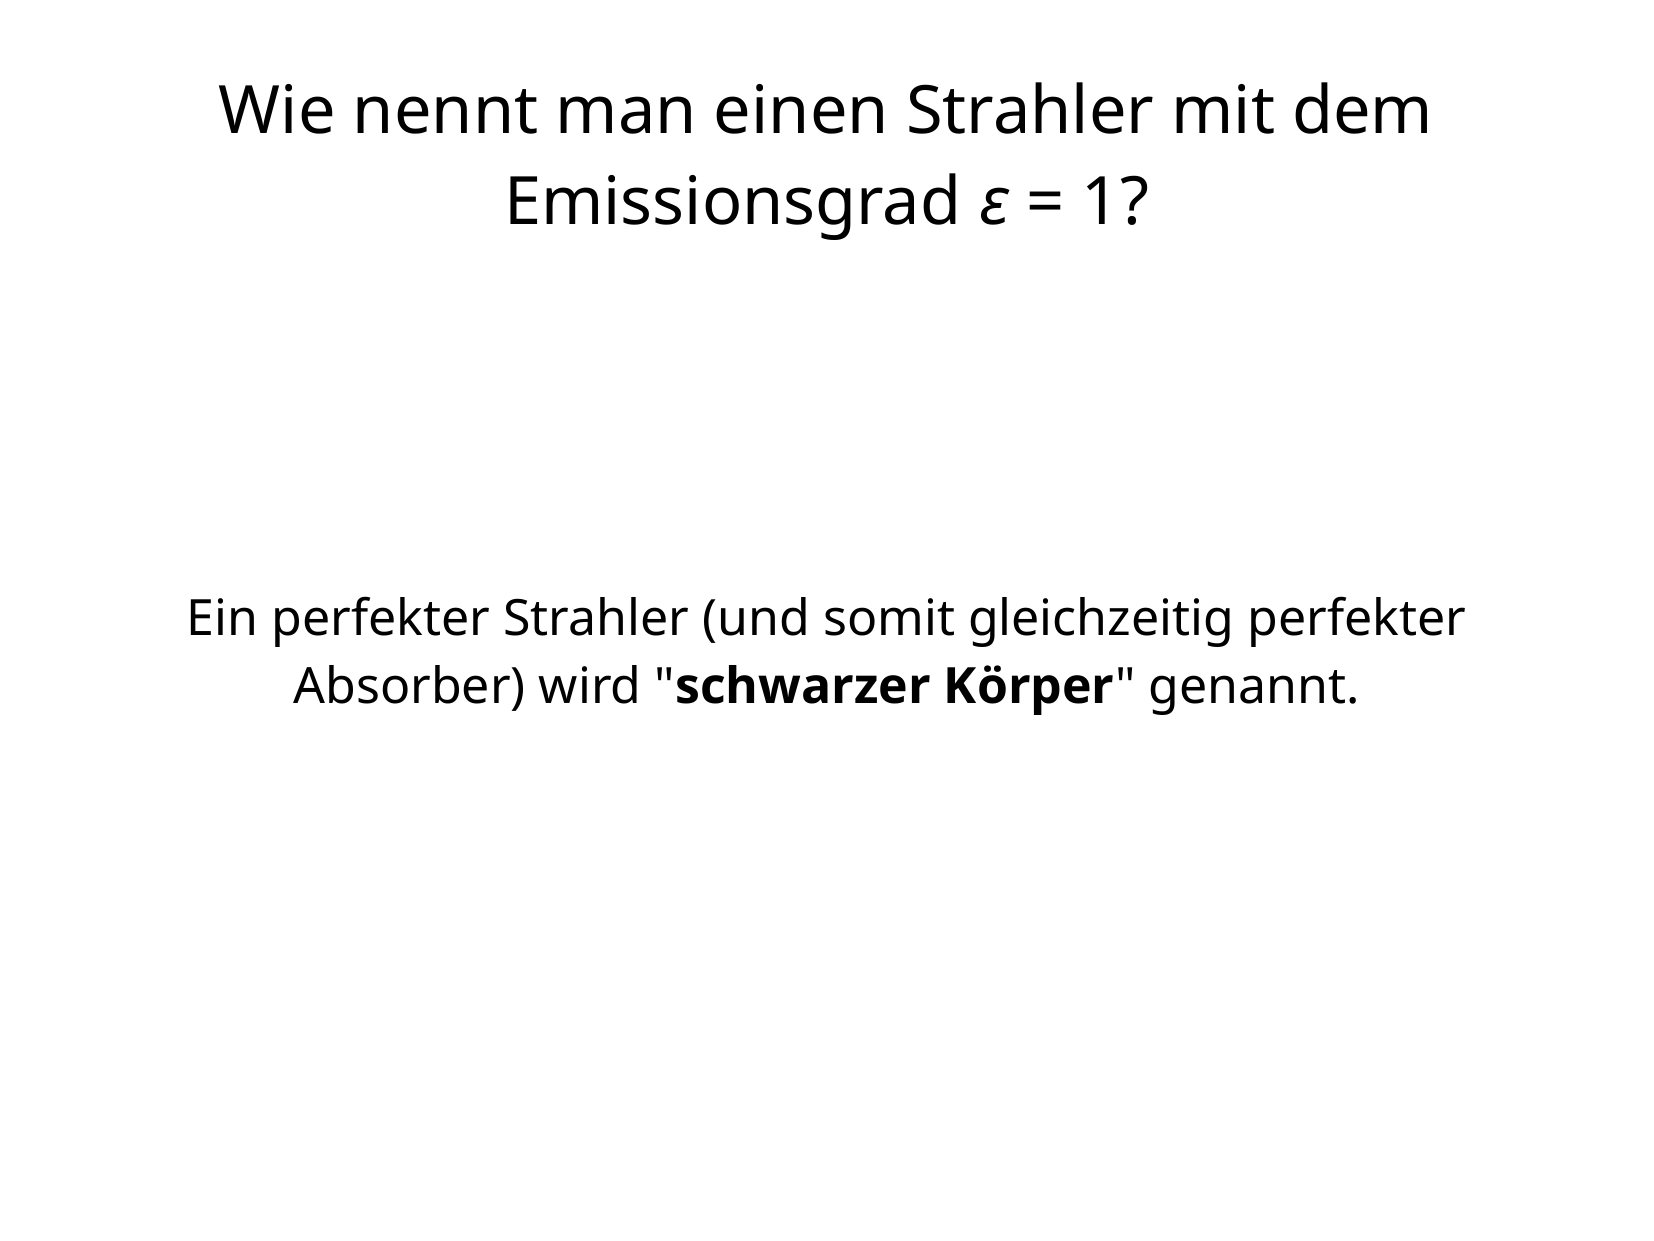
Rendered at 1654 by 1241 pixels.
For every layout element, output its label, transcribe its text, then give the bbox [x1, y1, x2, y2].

subtitle Ein perfekter Strahler (und somit gleichzeitig perfekter Absorber) wird "schwarzer Körper" genannt. [82, 290, 1571, 1010]
title Wie nennt man einen Strahler mit dem Emissionsgrad ε = 1? [82, 49, 1571, 257]
